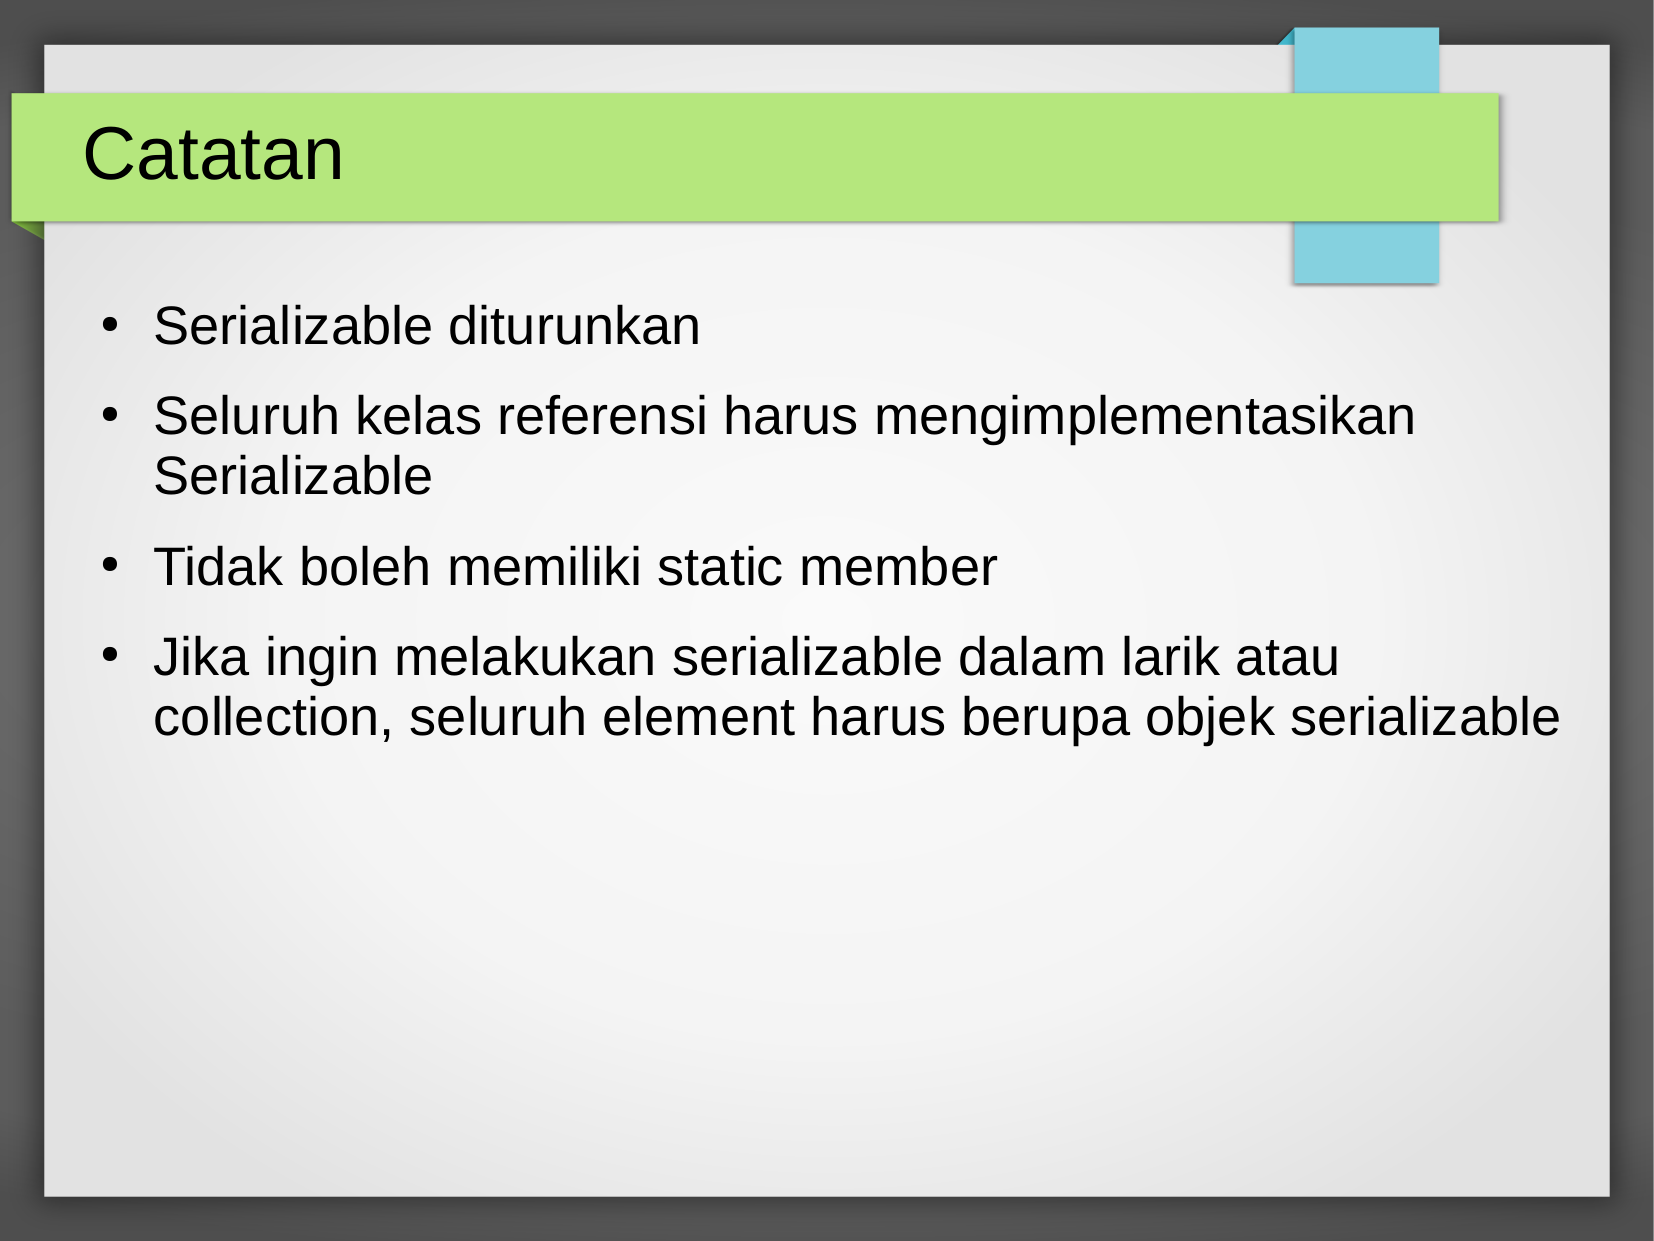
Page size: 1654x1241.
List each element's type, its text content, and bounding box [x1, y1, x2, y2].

list Serializable diturunkan Seluruh kelas referensi harus mengimplementasikan Serializable Tidak boleh memiliki static member Jika ingin melakukan serializable dalam larik atau collection, seluruh element harus berupa objek serializable [82, 295, 1571, 1015]
title Catatan [82, 94, 1264, 213]
picture [0, 0, 1654, 1241]
